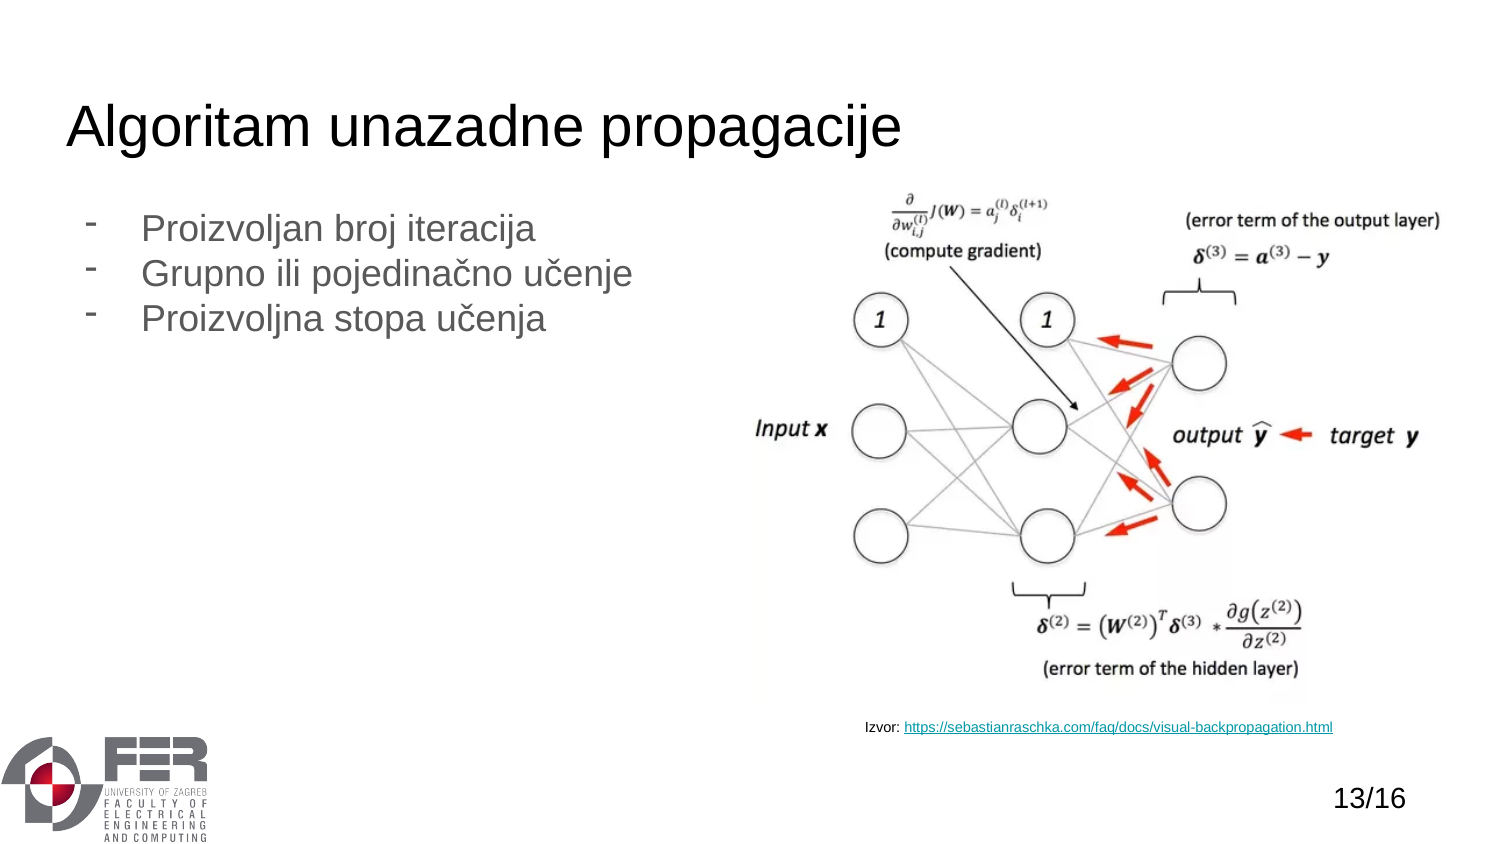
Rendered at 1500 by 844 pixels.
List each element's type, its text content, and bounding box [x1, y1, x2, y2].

picture [0, 736, 208, 844]
list Proizvoljan broj iteracija Grupno ili pojedinačno učenje Proizvoljna stopa učenja [51, 189, 765, 750]
picture [749, 188, 1449, 703]
text_box Izvor: https://sebastianraschka.com/faq/docs/visual-backpropagation.html [765, 702, 1433, 750]
title Algoritam unazadne propagacije [51, 72, 1449, 167]
slide_number <number>/16 [1318, 764, 1480, 830]
